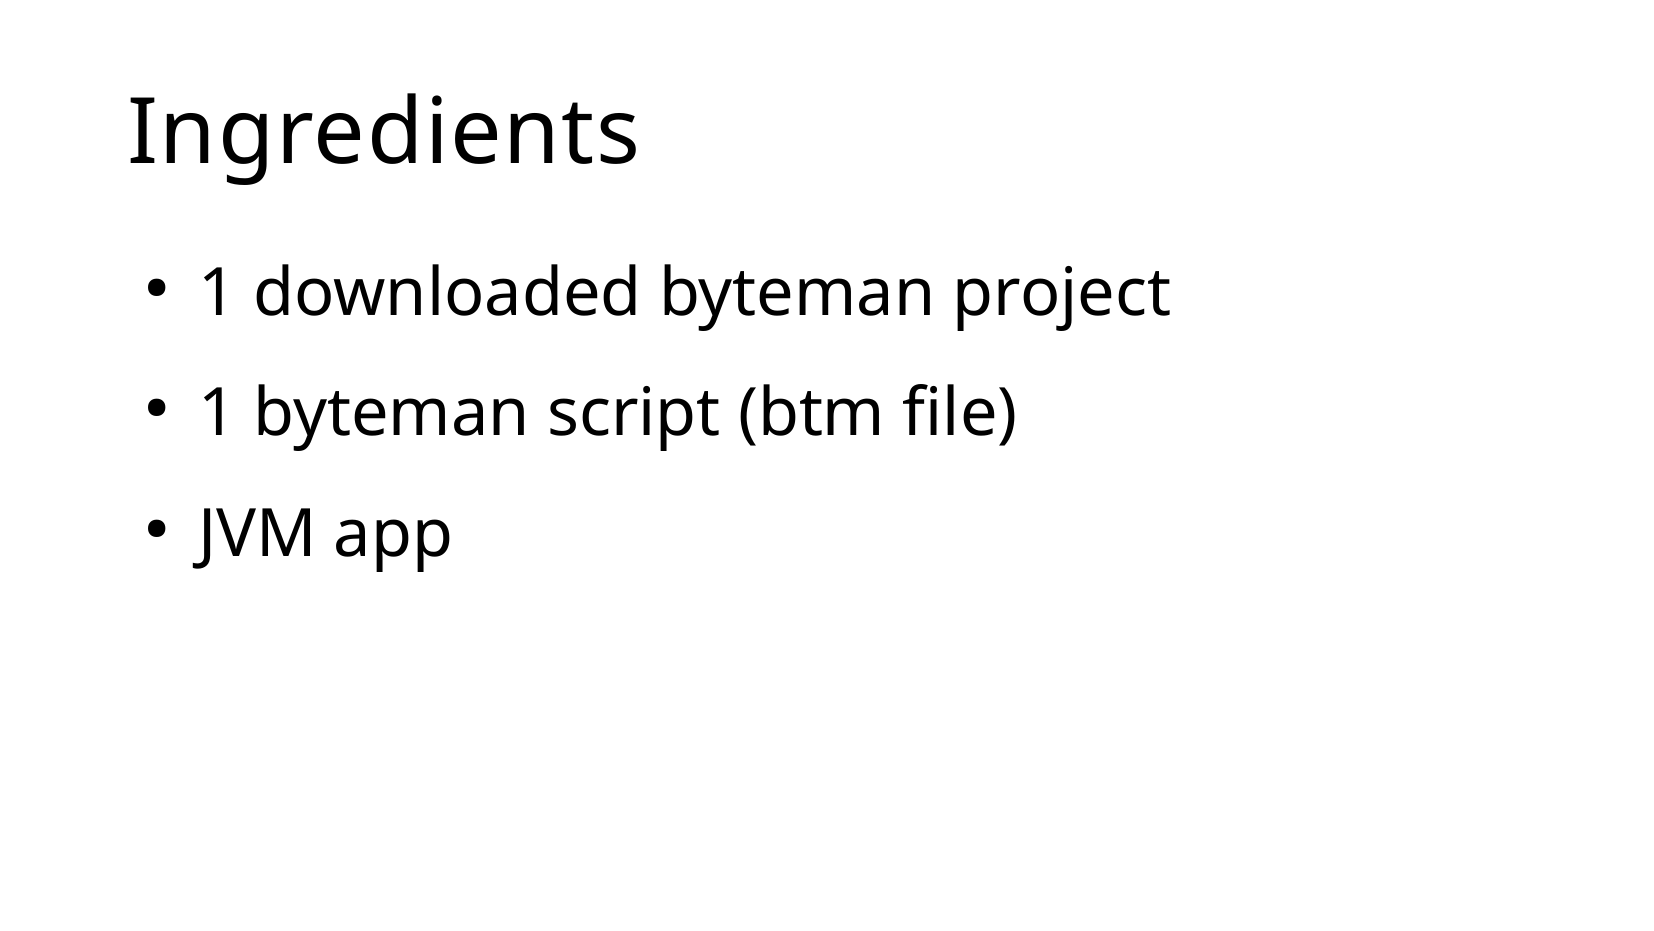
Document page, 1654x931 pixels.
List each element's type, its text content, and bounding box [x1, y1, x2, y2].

title Ingredients [127, 69, 1654, 187]
list 1 downloaded byteman project 1 byteman script (btm file) JVM app [127, 244, 1527, 784]
